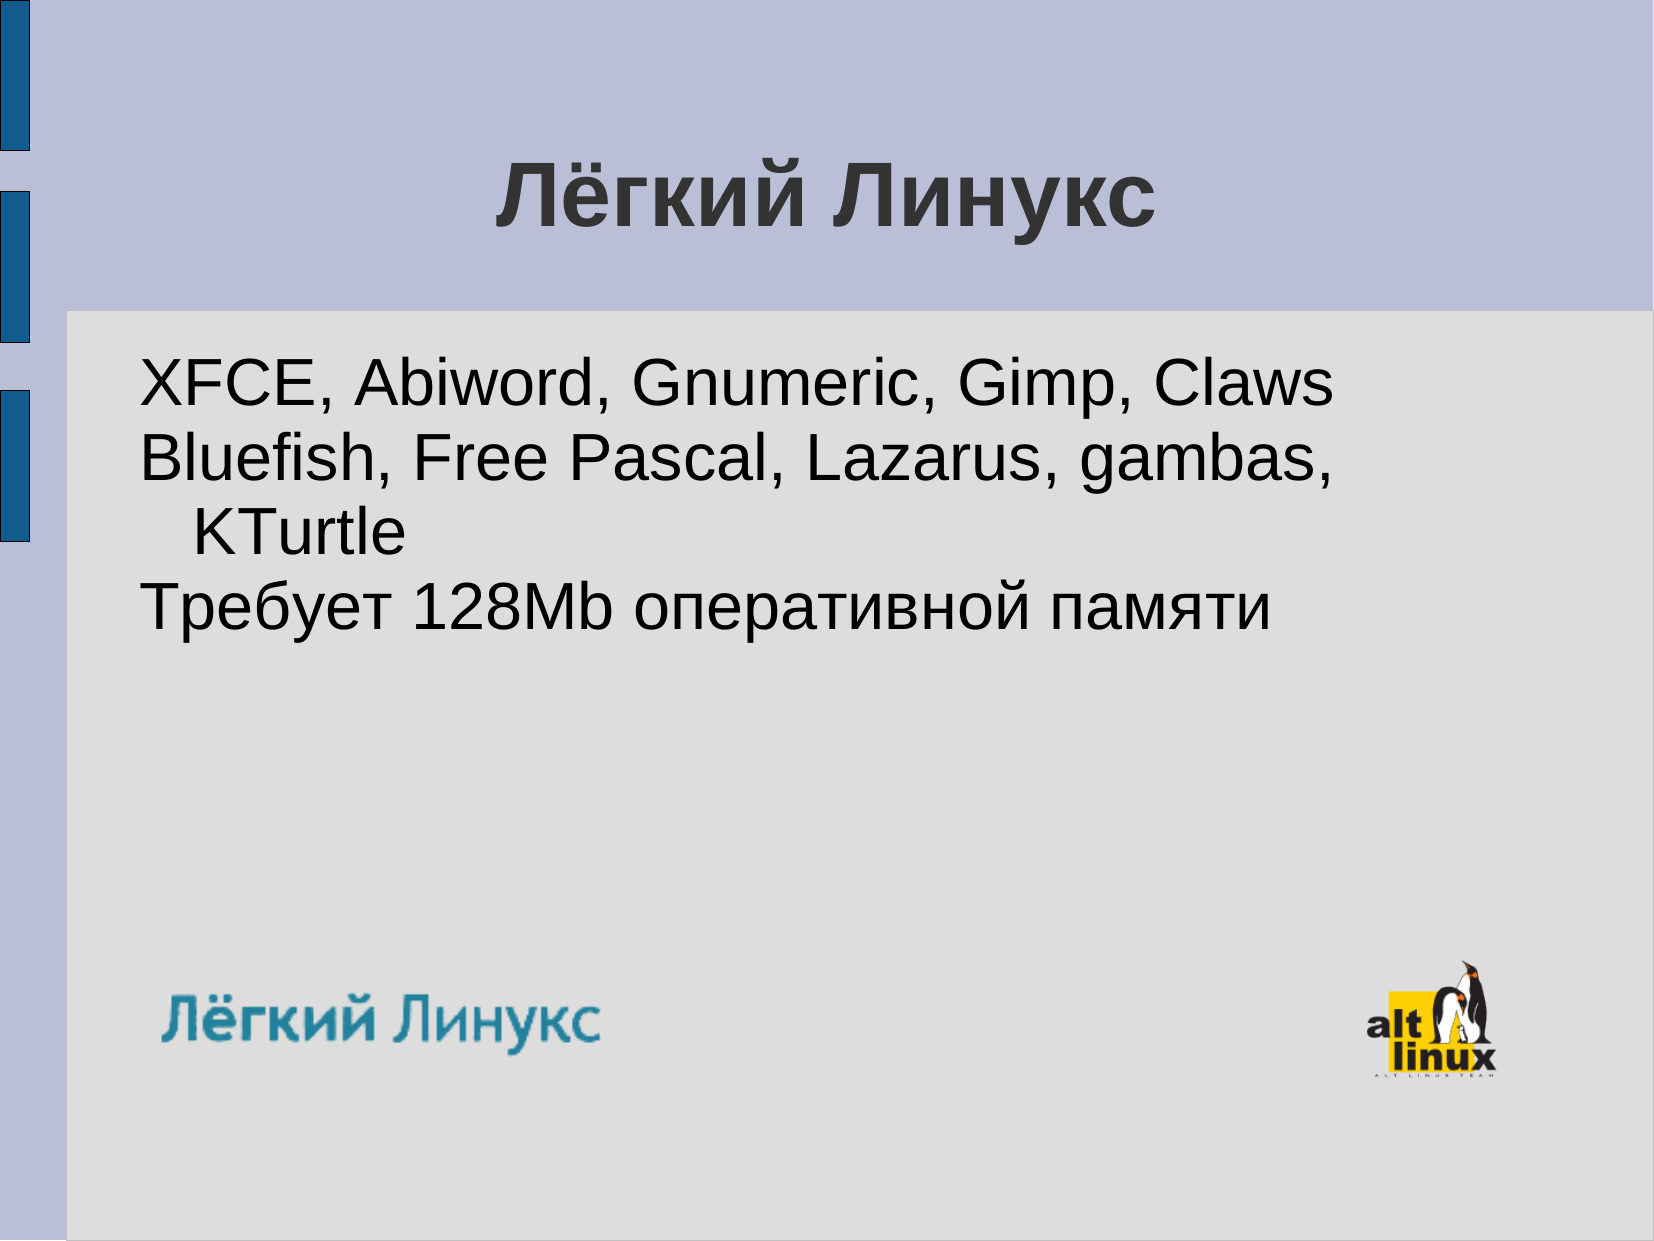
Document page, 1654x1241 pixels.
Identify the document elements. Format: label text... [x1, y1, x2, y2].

list XFCE, Abiword, Gnumeric, Gimp, Claws Bluefish, Free Pascal, Lazarus, gambas, KTurtle Требует 128Mb оперативной памяти [121, 344, 1534, 1127]
picture [147, 974, 621, 1067]
title Лёгкий Линукс [121, 98, 1534, 291]
